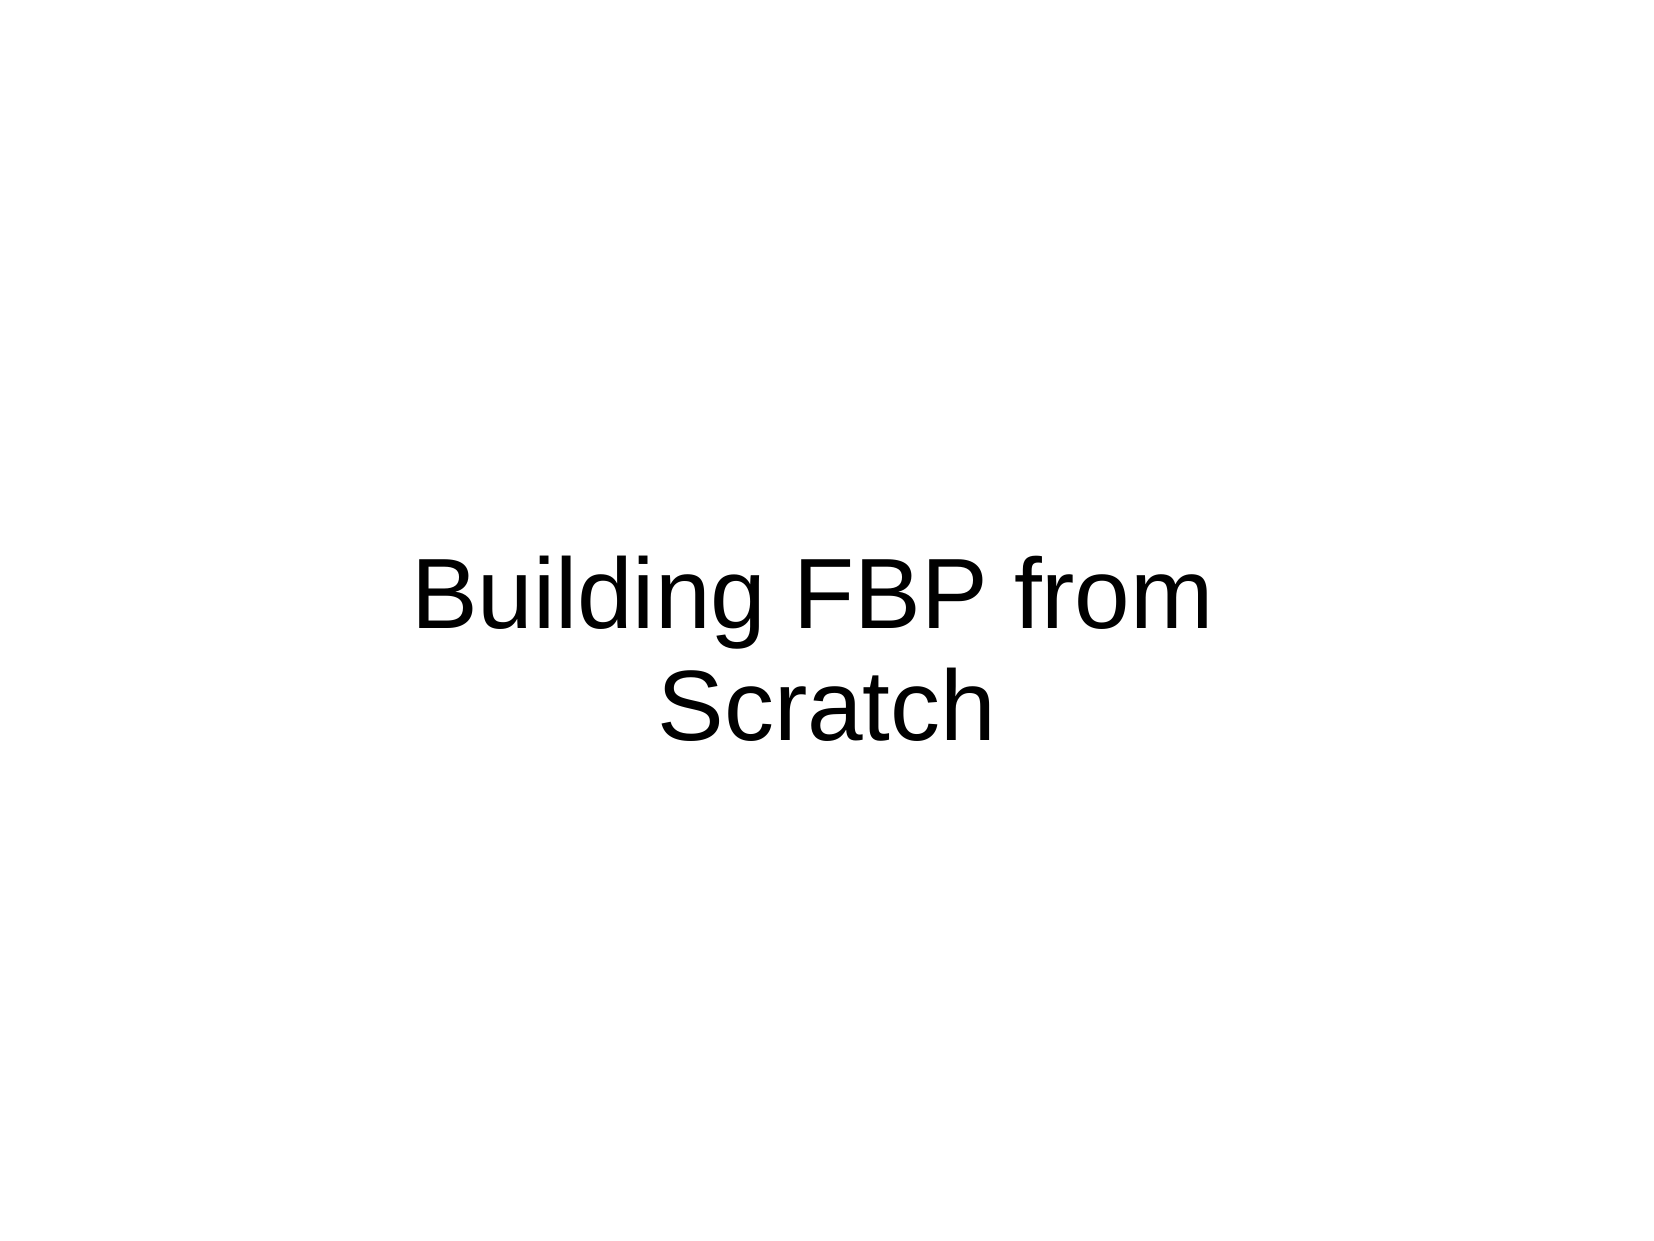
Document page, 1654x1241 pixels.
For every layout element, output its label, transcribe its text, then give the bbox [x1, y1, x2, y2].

subtitle Building FBP from Scratch [82, 290, 1571, 1010]
